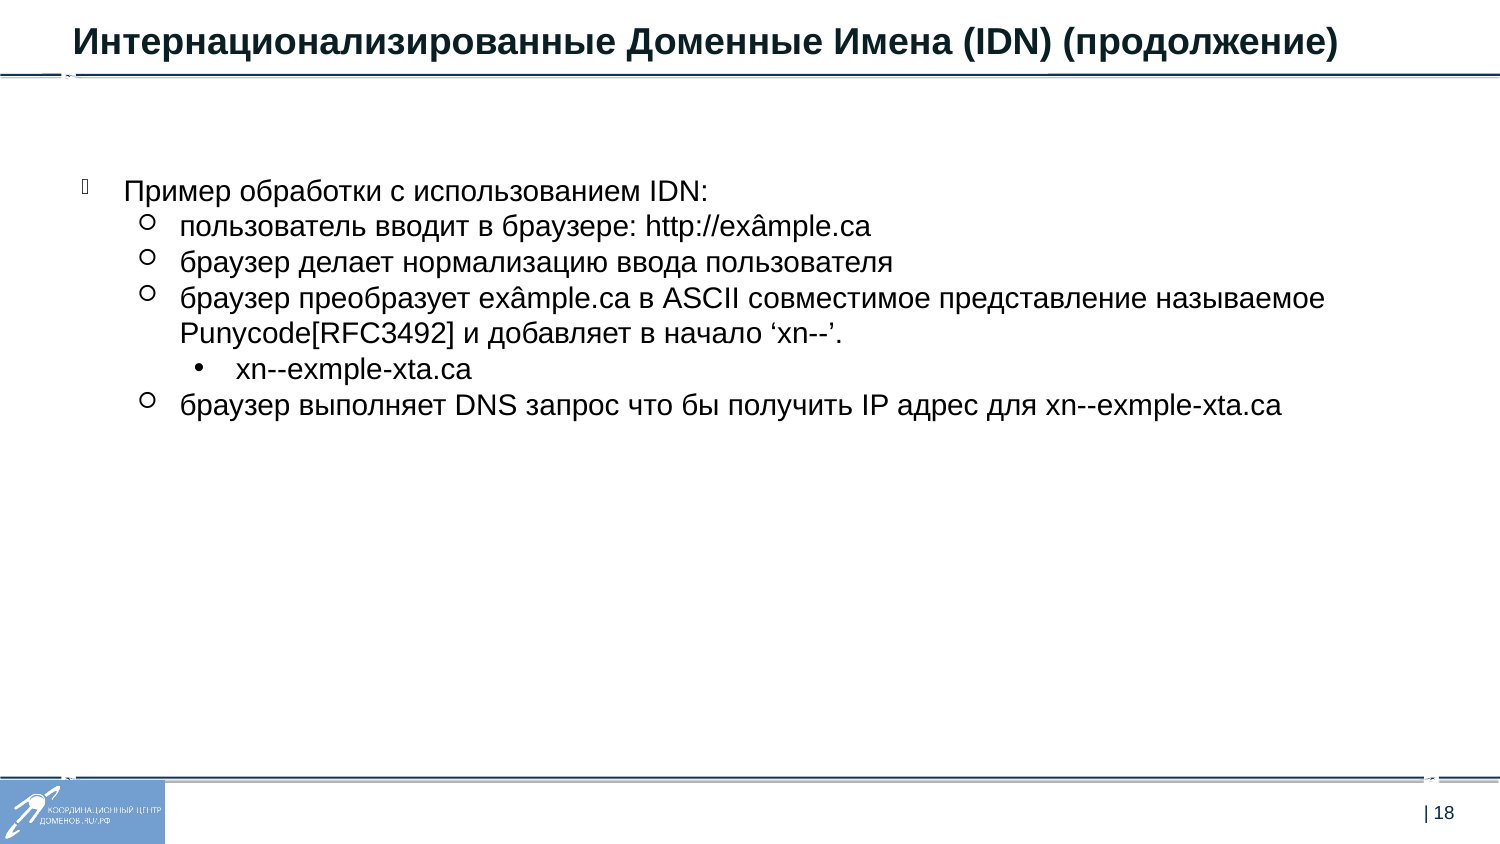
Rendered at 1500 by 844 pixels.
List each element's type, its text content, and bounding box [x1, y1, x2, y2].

picture [0, 779, 166, 844]
title Интернационализированные Доменные Имена (IDN) (продолжение) [61, 5, 1376, 62]
list Пример обработки с использованием IDN: пользователь вводит в браузере: http://exâmple.ca браузер делает нормализацию ввода пользователя браузер преобразует exâmple.ca в ASCII совместимое представление называемое Punycode[RFC3492] и добавляет в начало ‘xn--’. xn--exmple-xta.ca браузер выполняет DNS запрос что бы получить IP адрес для xn--exmple-xta.ca [70, 93, 1368, 656]
